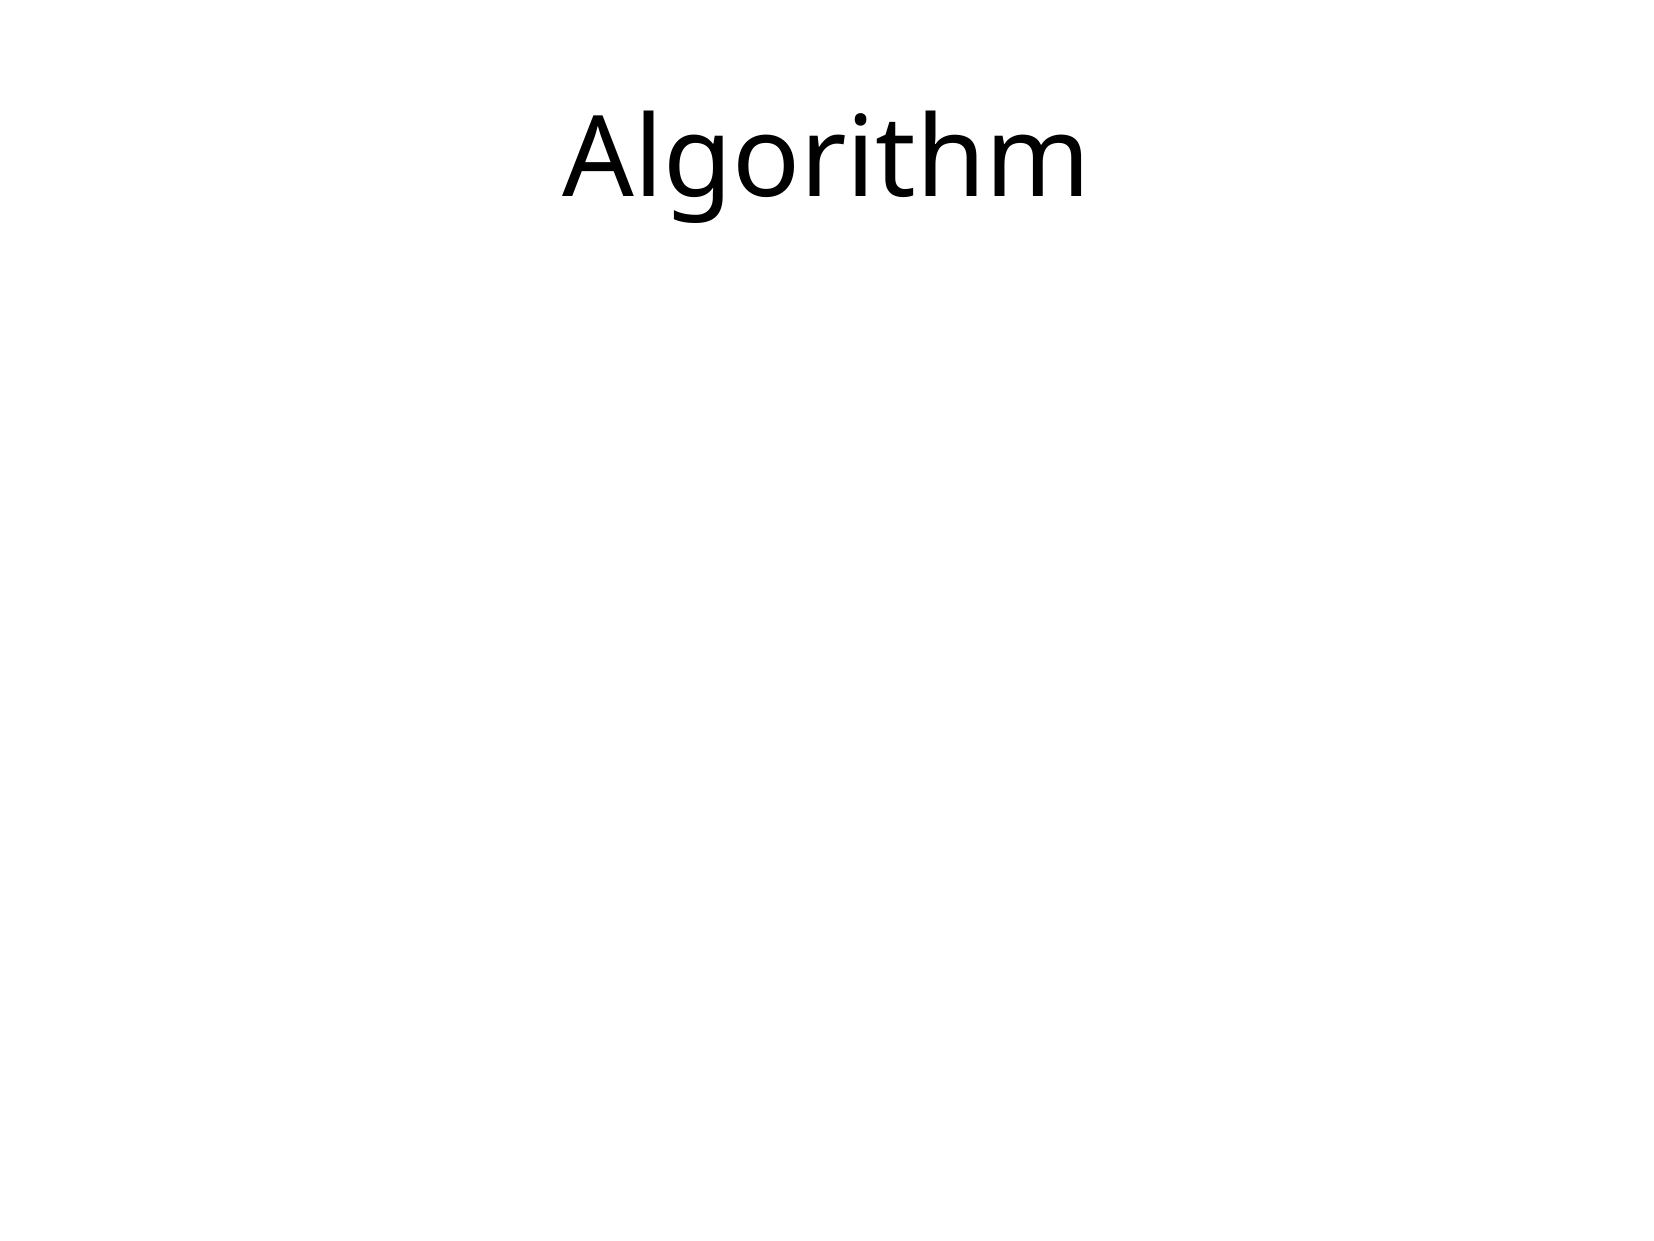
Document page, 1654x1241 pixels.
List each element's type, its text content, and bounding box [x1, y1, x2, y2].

title Algorithm [82, 49, 1571, 257]
